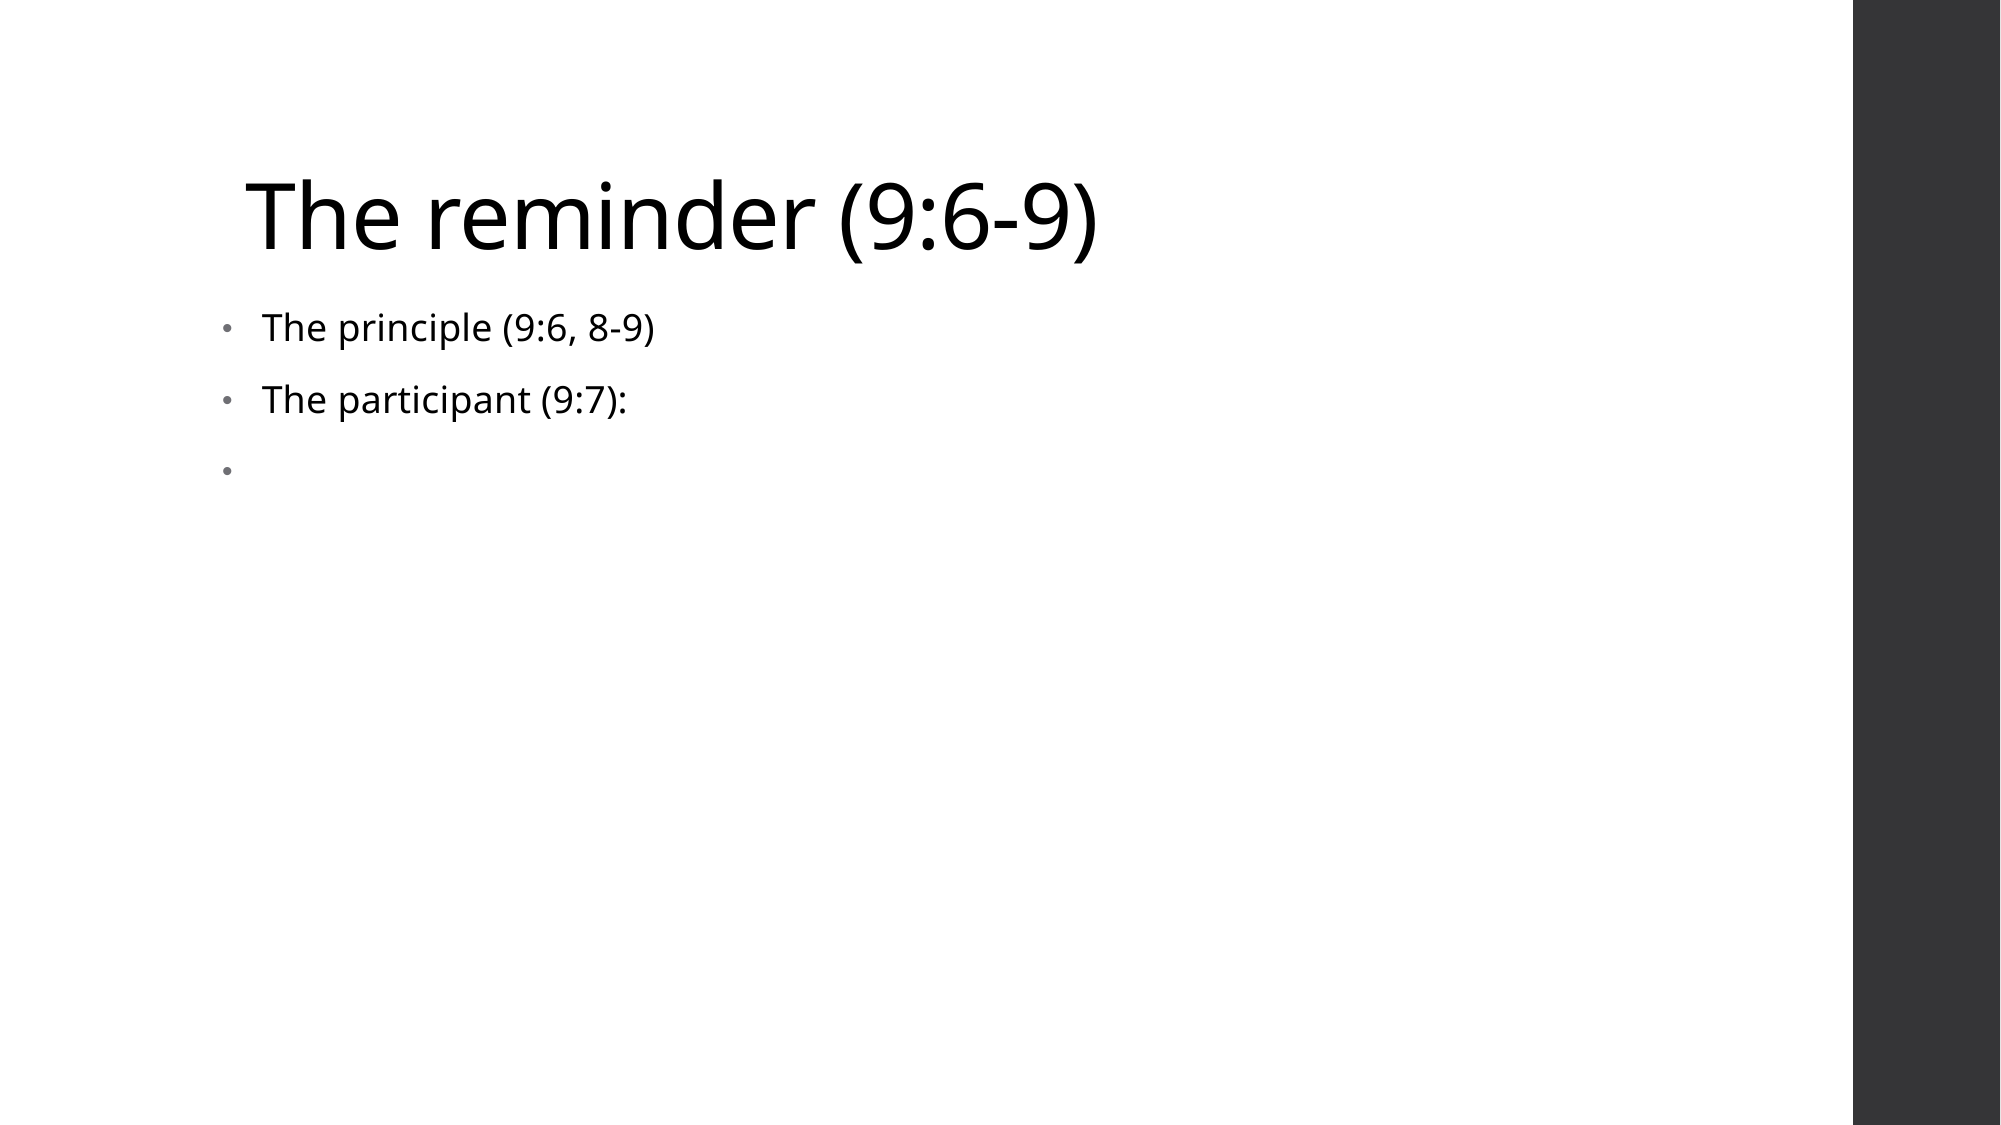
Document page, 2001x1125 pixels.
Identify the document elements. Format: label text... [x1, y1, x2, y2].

list The principle (9:6, 8-9) The participant (9:7): [206, 299, 1617, 1014]
title The reminder (9:6-9) [206, 60, 1797, 278]
